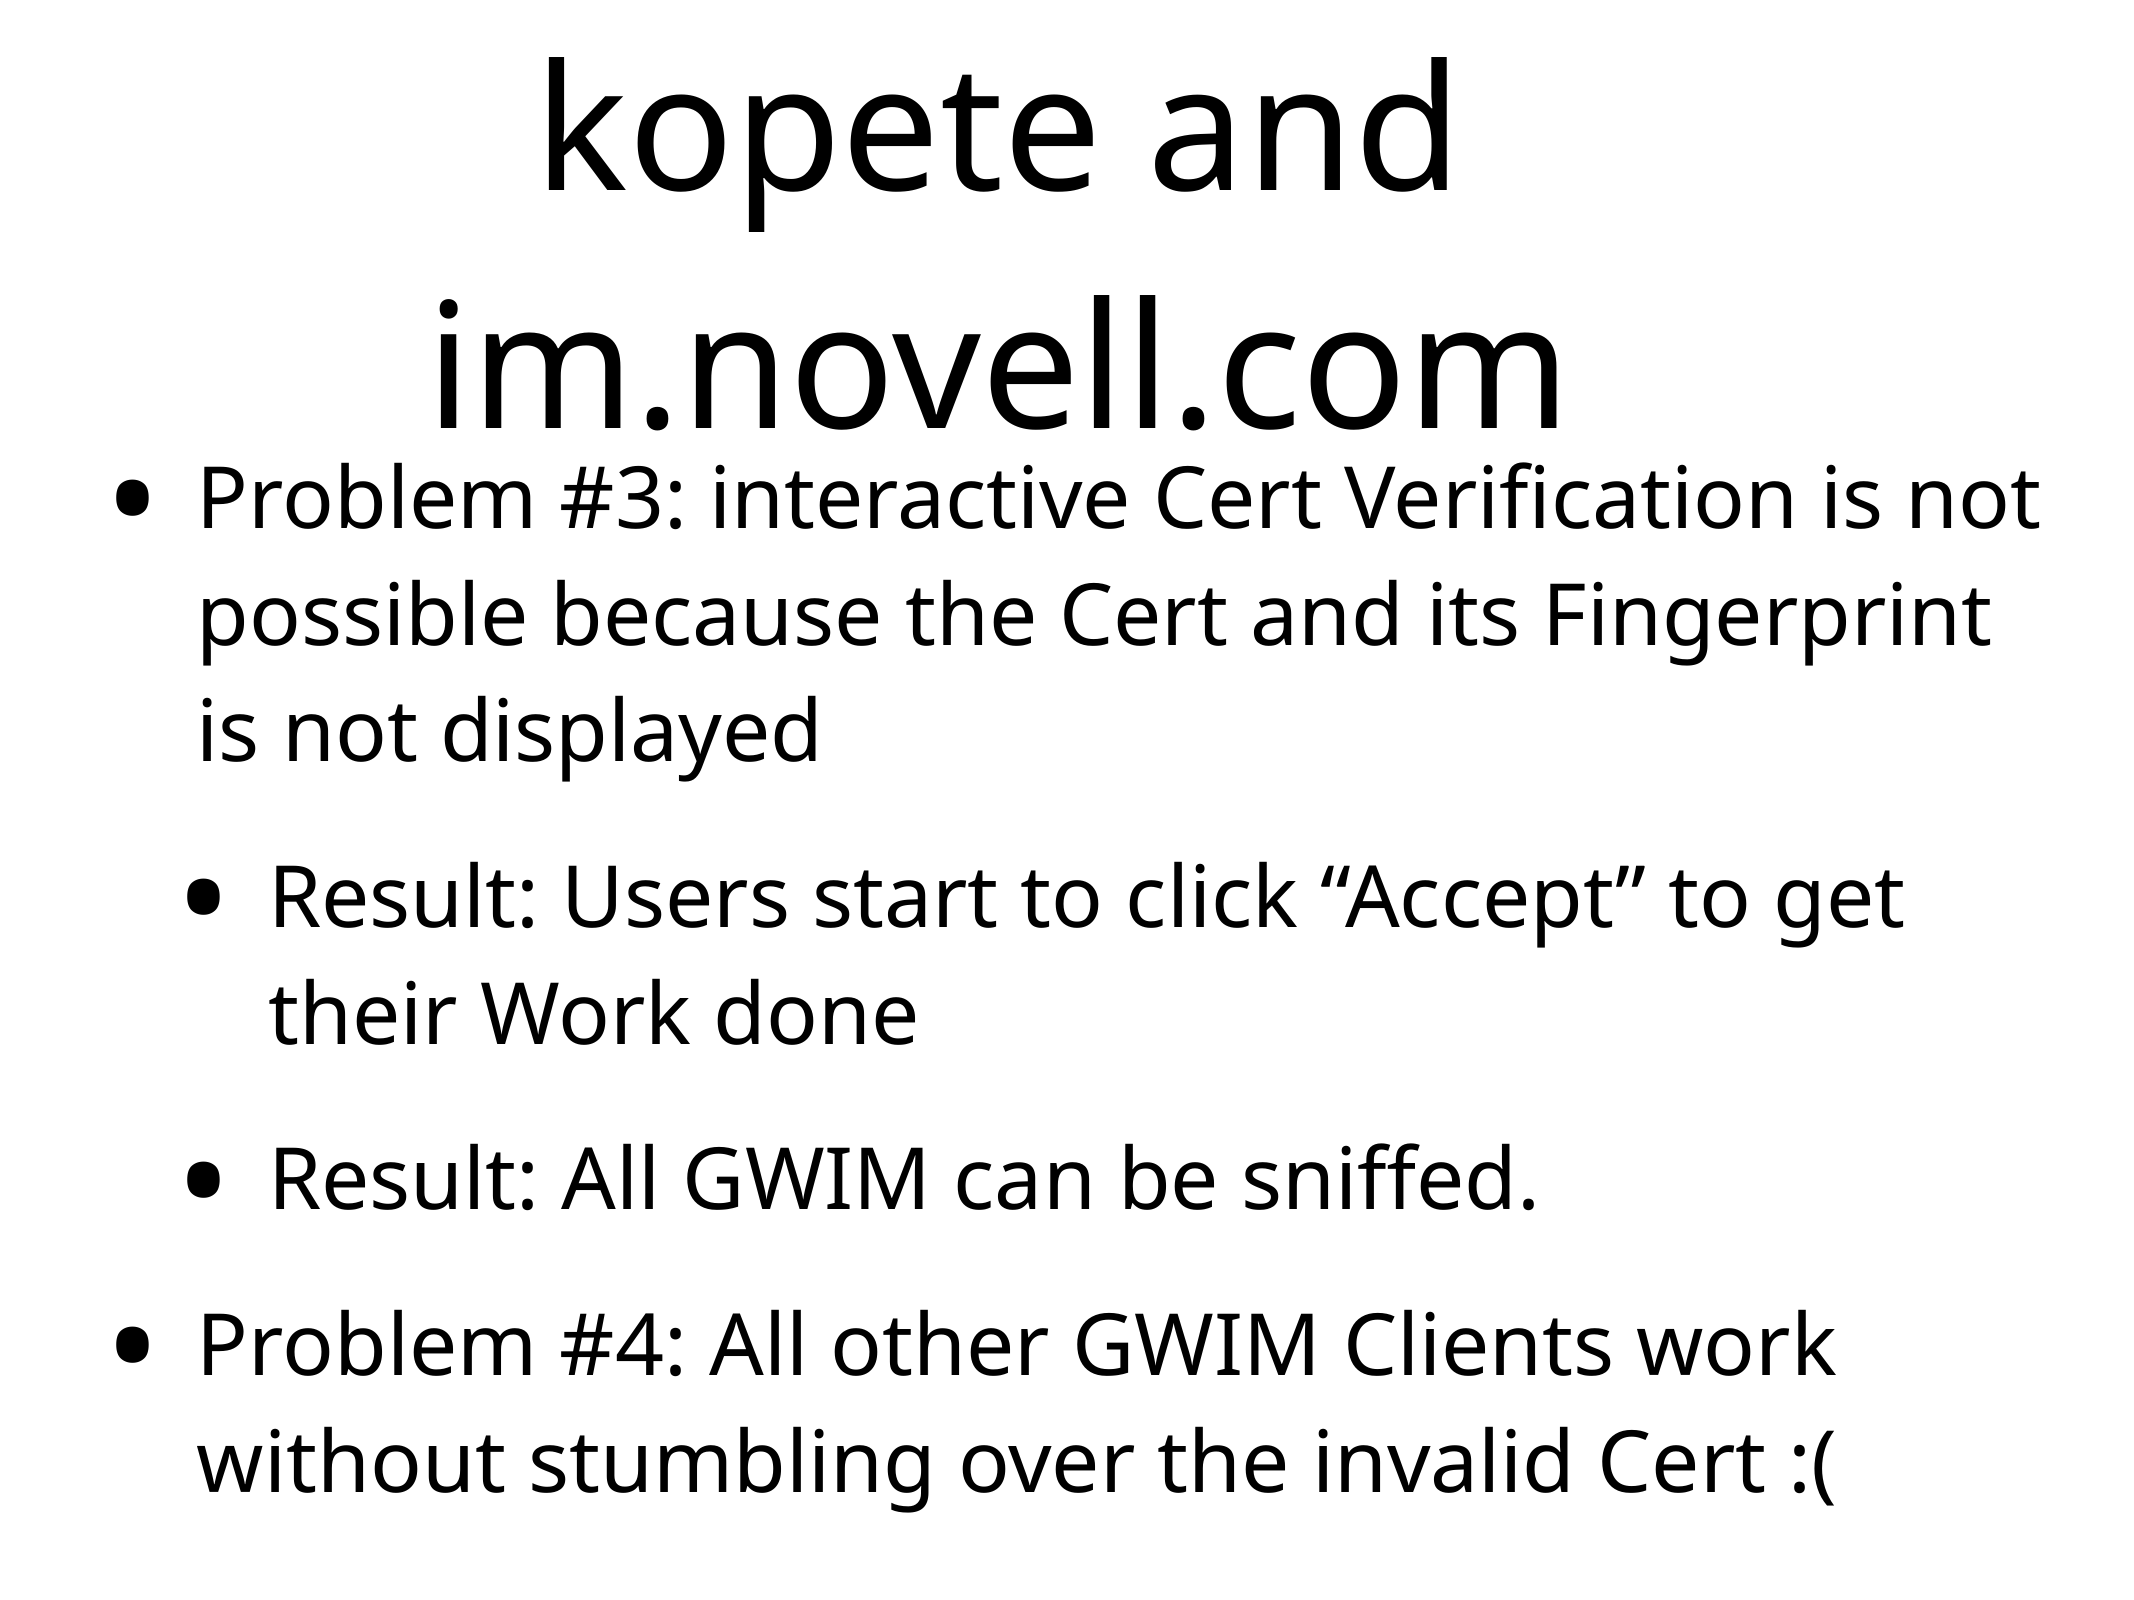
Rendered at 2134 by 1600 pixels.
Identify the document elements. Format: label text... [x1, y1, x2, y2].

title kopete and im.novell.com [72, 31, 1926, 427]
list Problem #3: interactive Cert Verification is not possible because the Cert and its Fingerprint is not displayed Result: Users start to click “Accept” to get their Work done Result: All GWIM can be sniffed. Problem #4: All other GWIM Clients work without stumbling over the invalid Cert :( [45, 427, 2073, 1528]
